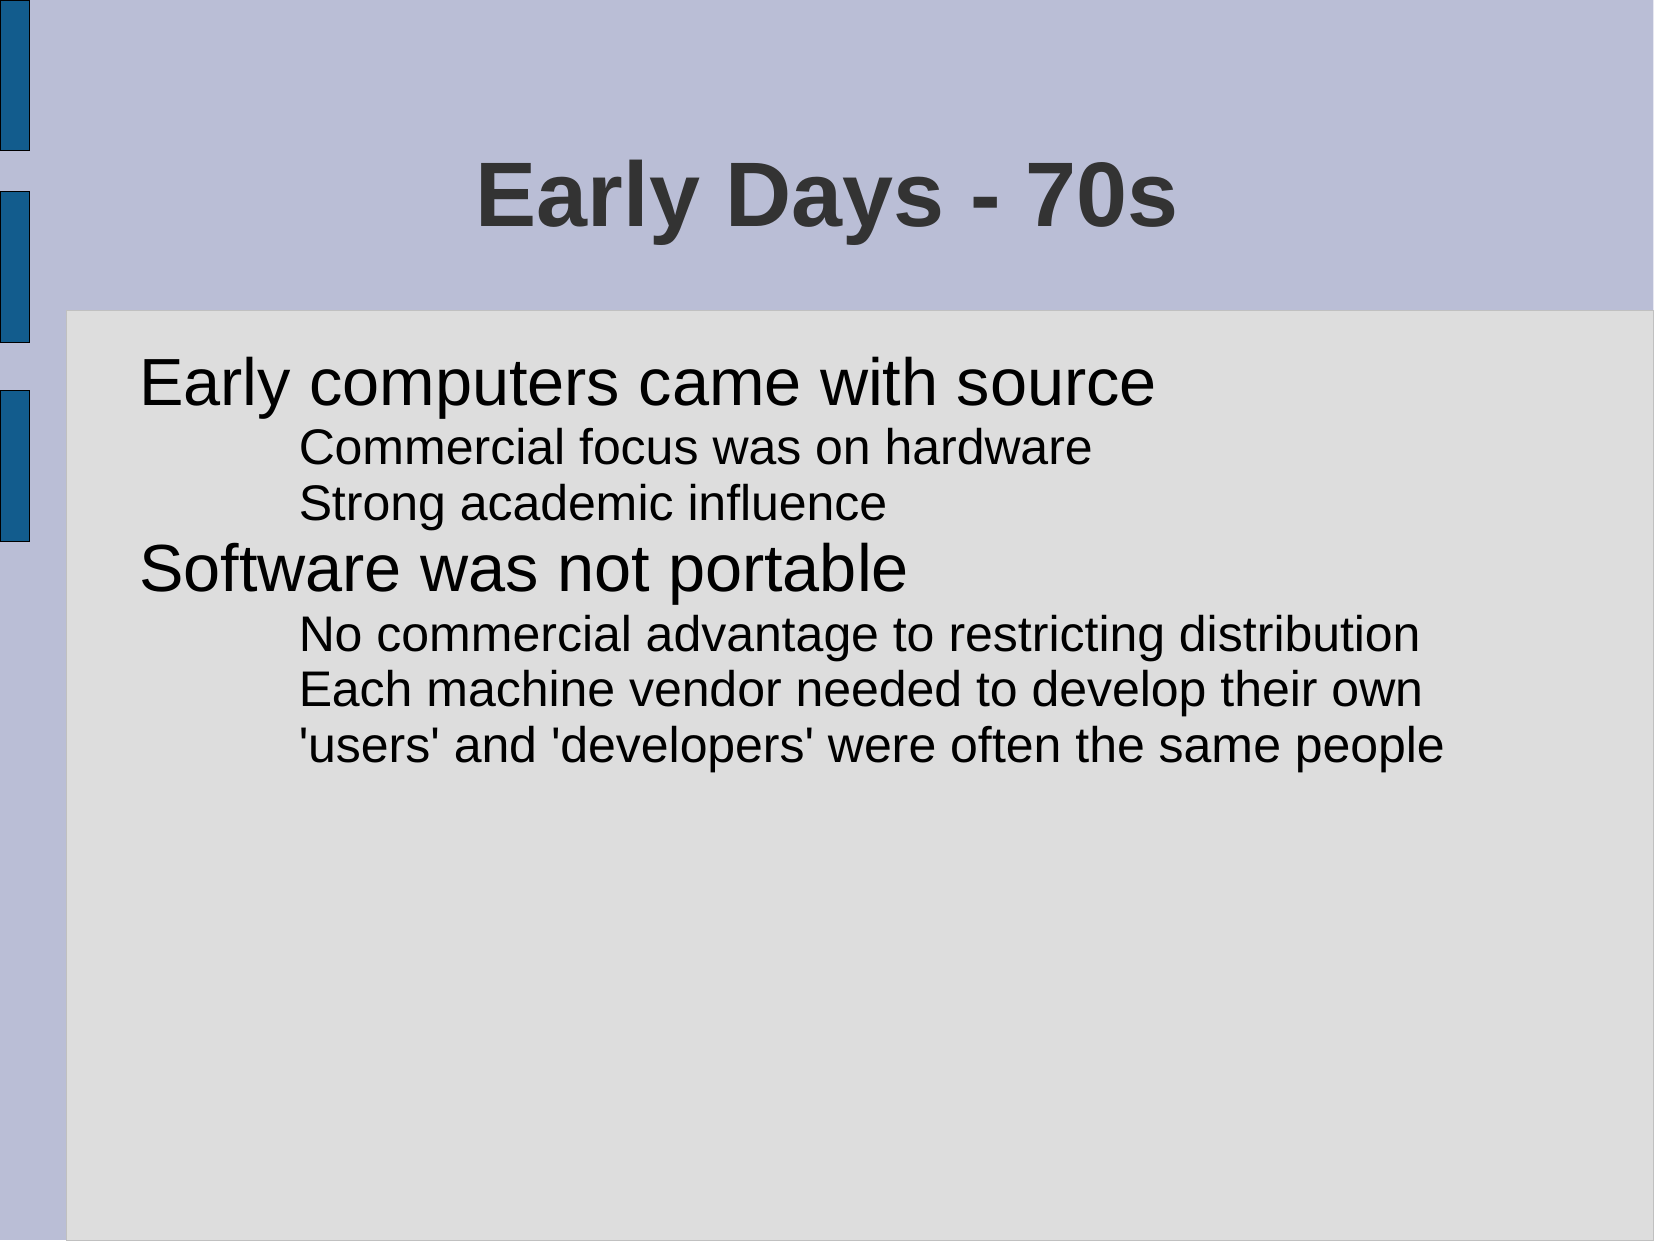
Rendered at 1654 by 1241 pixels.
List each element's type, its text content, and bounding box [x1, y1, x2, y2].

title Early Days - 70s [121, 91, 1534, 299]
list Early computers came with source Commercial focus was on hardware Strong academic influence Software was not portable No commercial advantage to restricting distribution Each machine vendor needed to develop their own 'users' and 'developers' were often the same people [121, 344, 1534, 1112]
